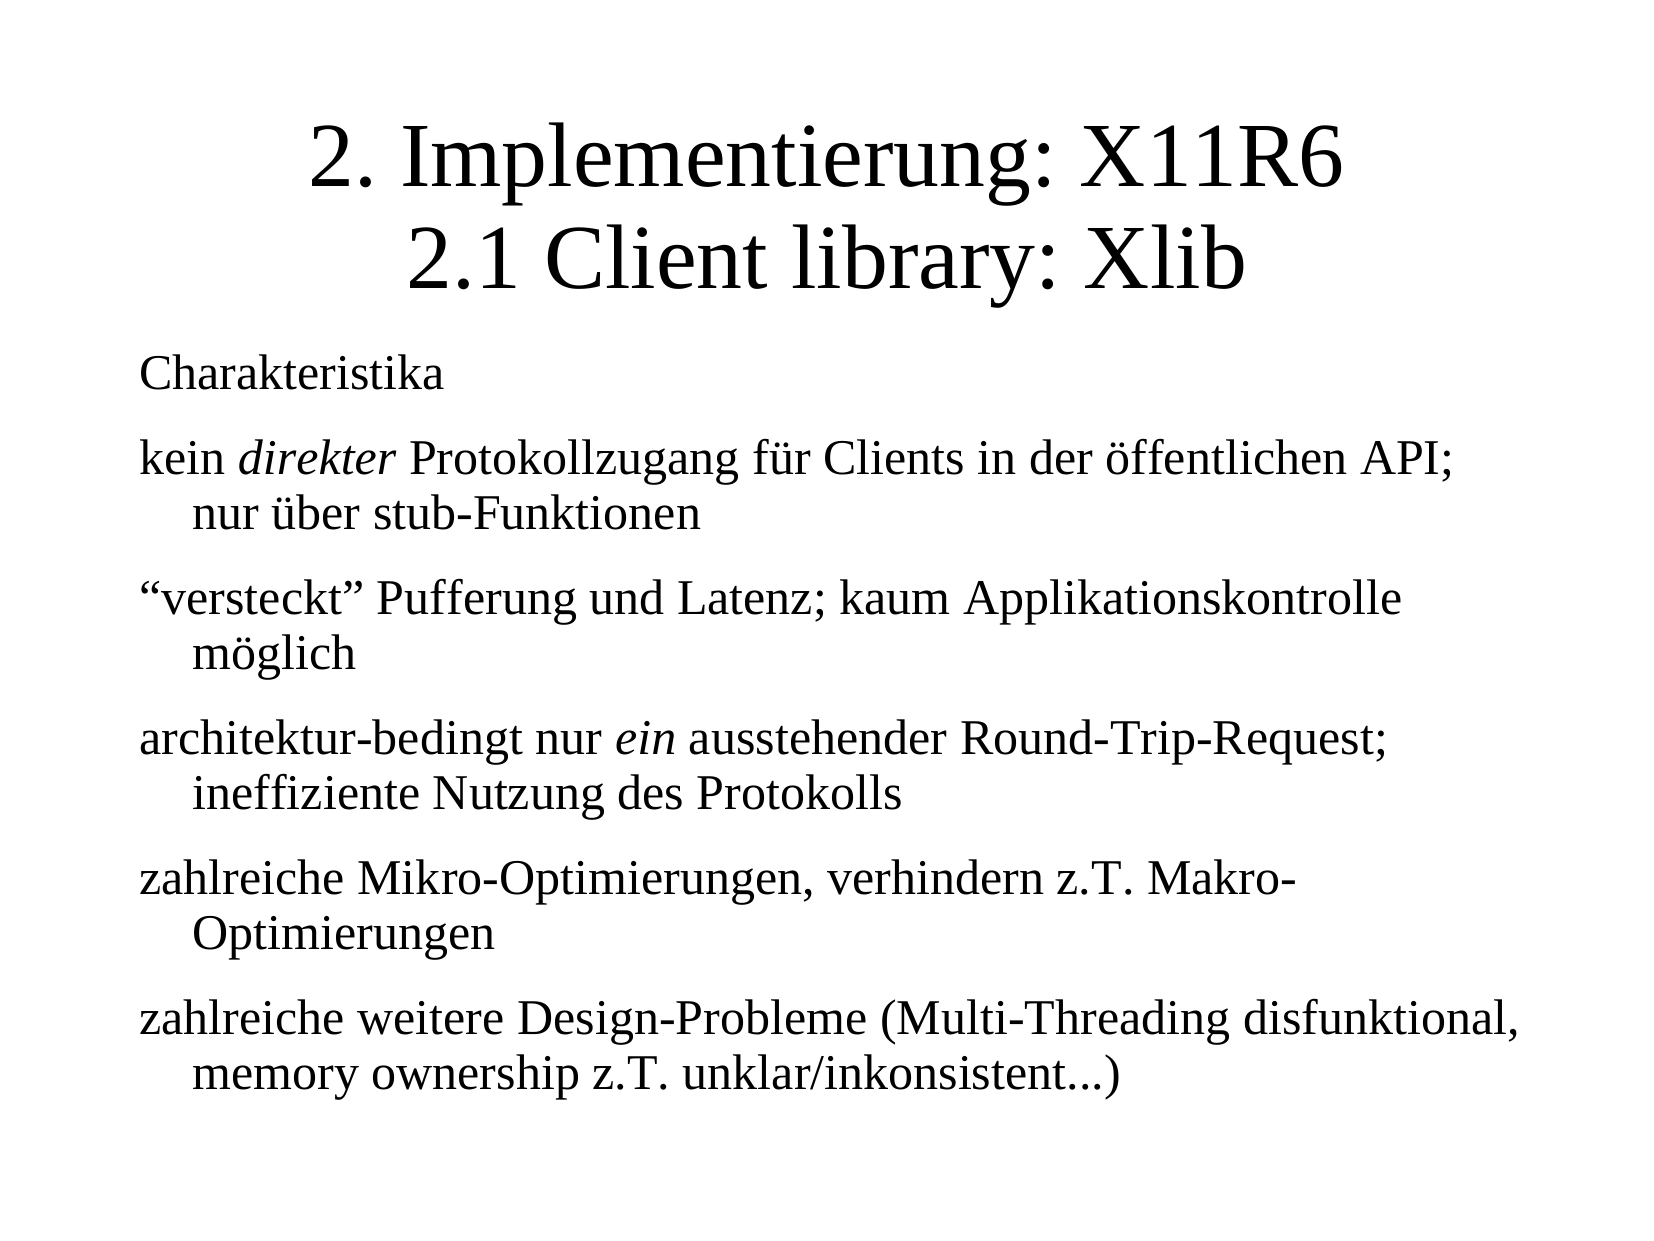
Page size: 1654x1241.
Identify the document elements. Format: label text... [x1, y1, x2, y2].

title 2. Implementierung: X11R6 2.1 Client library: Xlib [121, 102, 1534, 311]
list Charakteristika kein direkter Protokollzugang für Clients in der öffentlichen API; nur über stub-Funktionen “versteckt” Pufferung und Latenz; kaum Applikationskontrolle möglich architektur-bedingt nur ein ausstehender Round-Trip-Request; ineffiziente Nutzung des Protokolls zahlreiche Mikro-Optimierungen, verhindern z.T. Makro-Optimierungen zahlreiche weitere Design-Probleme (Multi-Threading disfunktional, memory ownership z.T. unklar/inkonsistent...) [121, 344, 1534, 1127]
